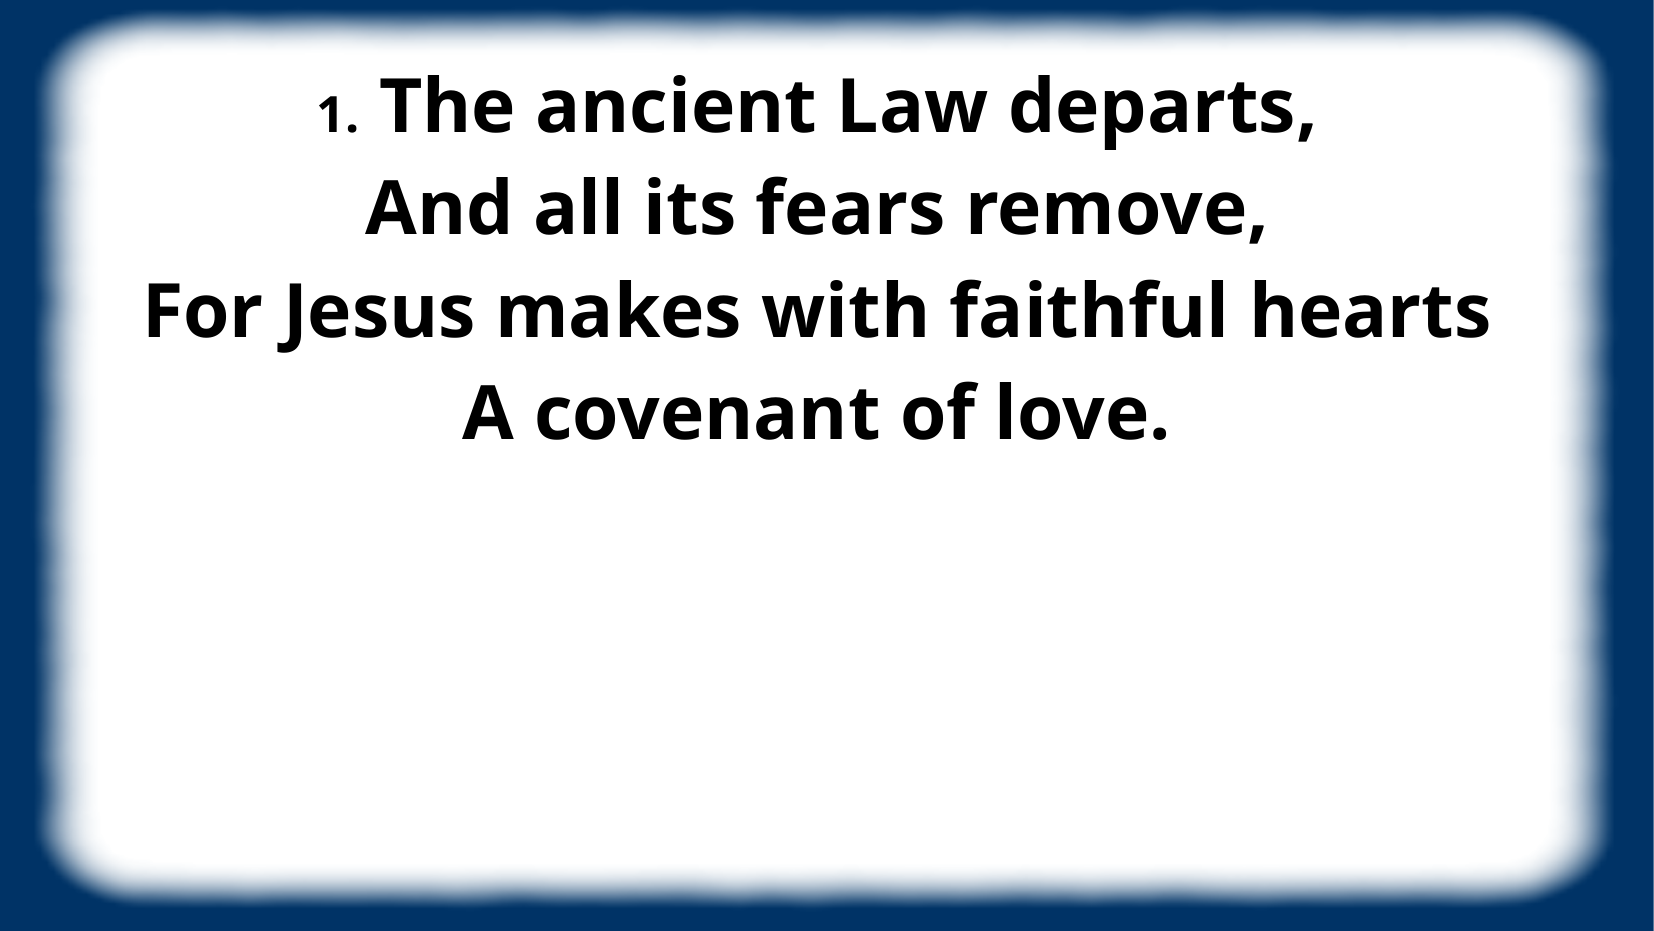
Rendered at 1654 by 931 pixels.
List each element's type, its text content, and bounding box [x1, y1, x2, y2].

text_box 1. The ancient Law departs, And all its fears remove, For Jesus makes with faithful hearts A covenant of love. [90, 45, 1546, 466]
picture [0, 0, 1654, 931]
